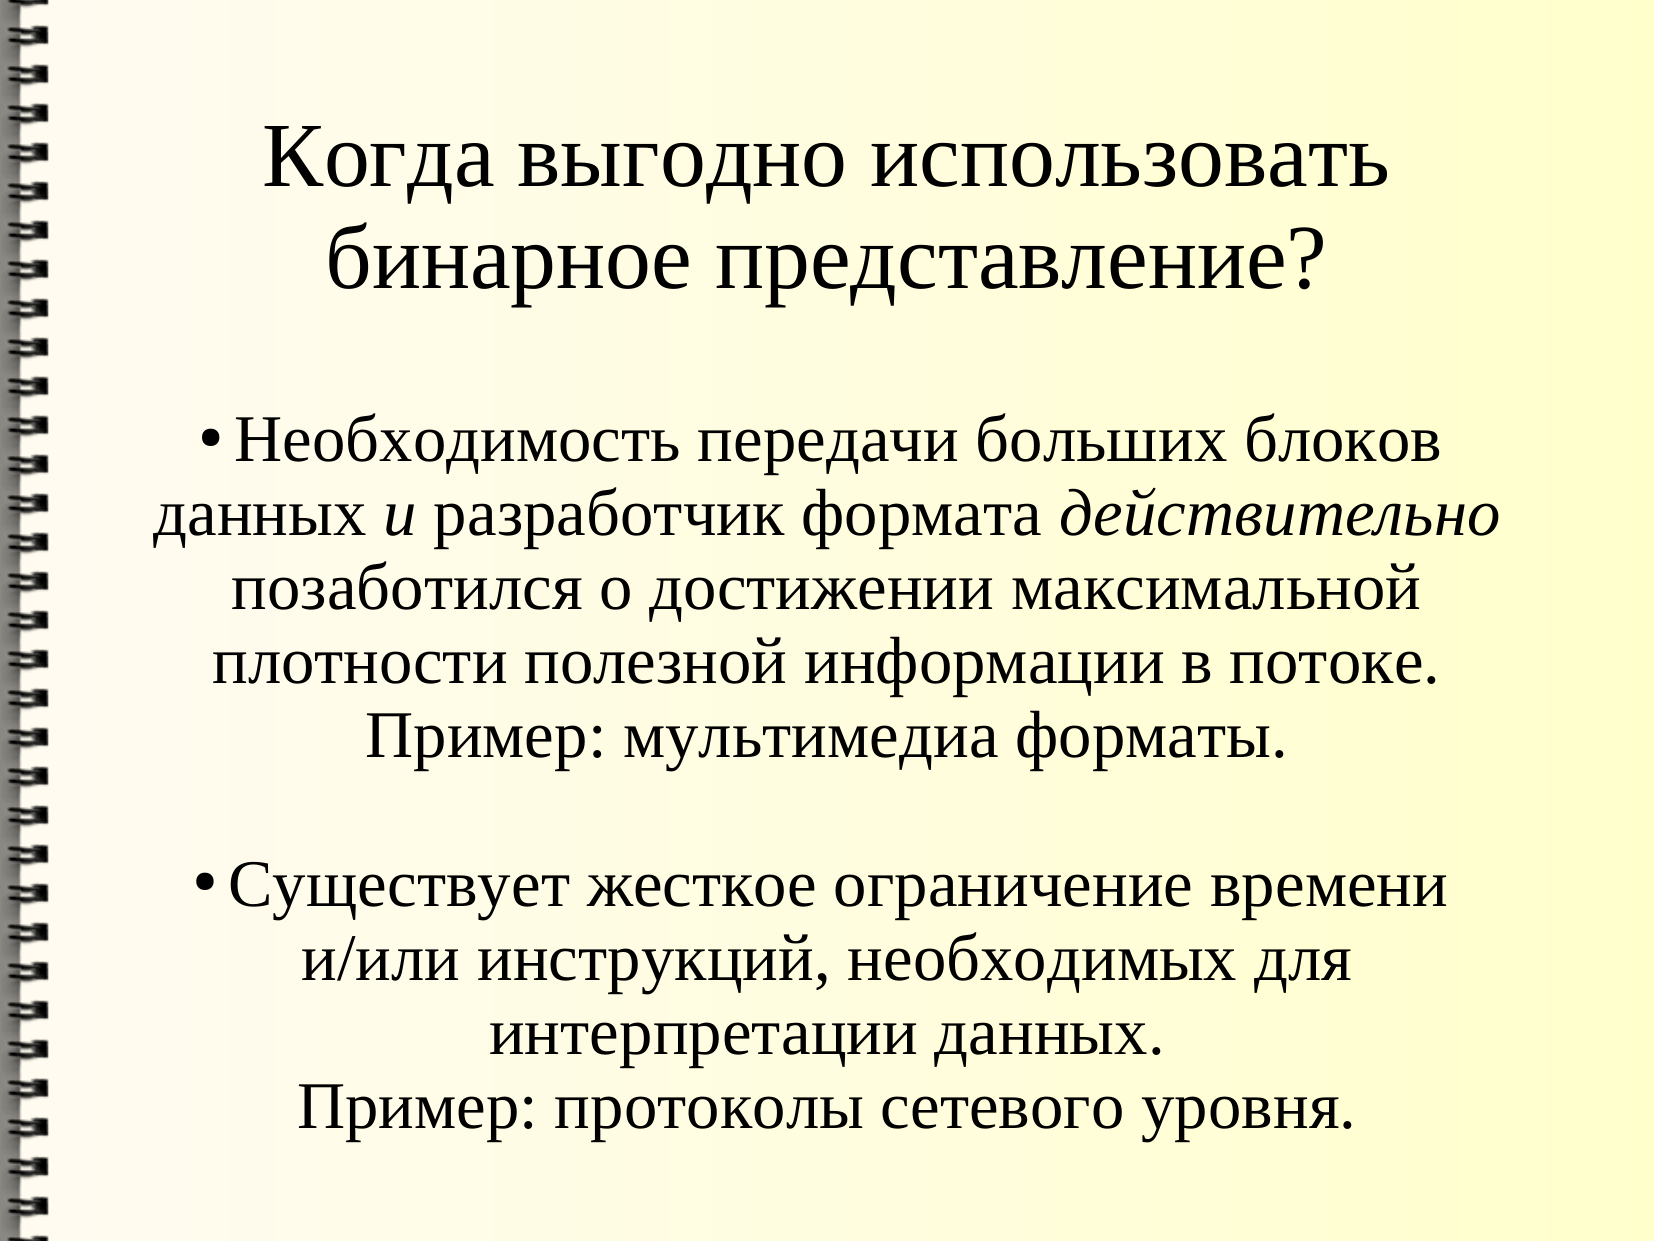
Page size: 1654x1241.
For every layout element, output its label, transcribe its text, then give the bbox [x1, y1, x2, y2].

picture [0, 0, 1654, 1241]
subtitle Необходимость передачи больших блоков данных и разработчик формата действительно позаботился о достижении максимальной плотности полезной информации в потоке. Пример: мультимедиа форматы. Существует жесткое ограничение времени и/или инструкций, необходимых для интерпретации данных. Пример: протоколы сетевого уровня. [121, 344, 1534, 1200]
title Когда выгодно использовать бинарное представление? [121, 102, 1534, 311]
